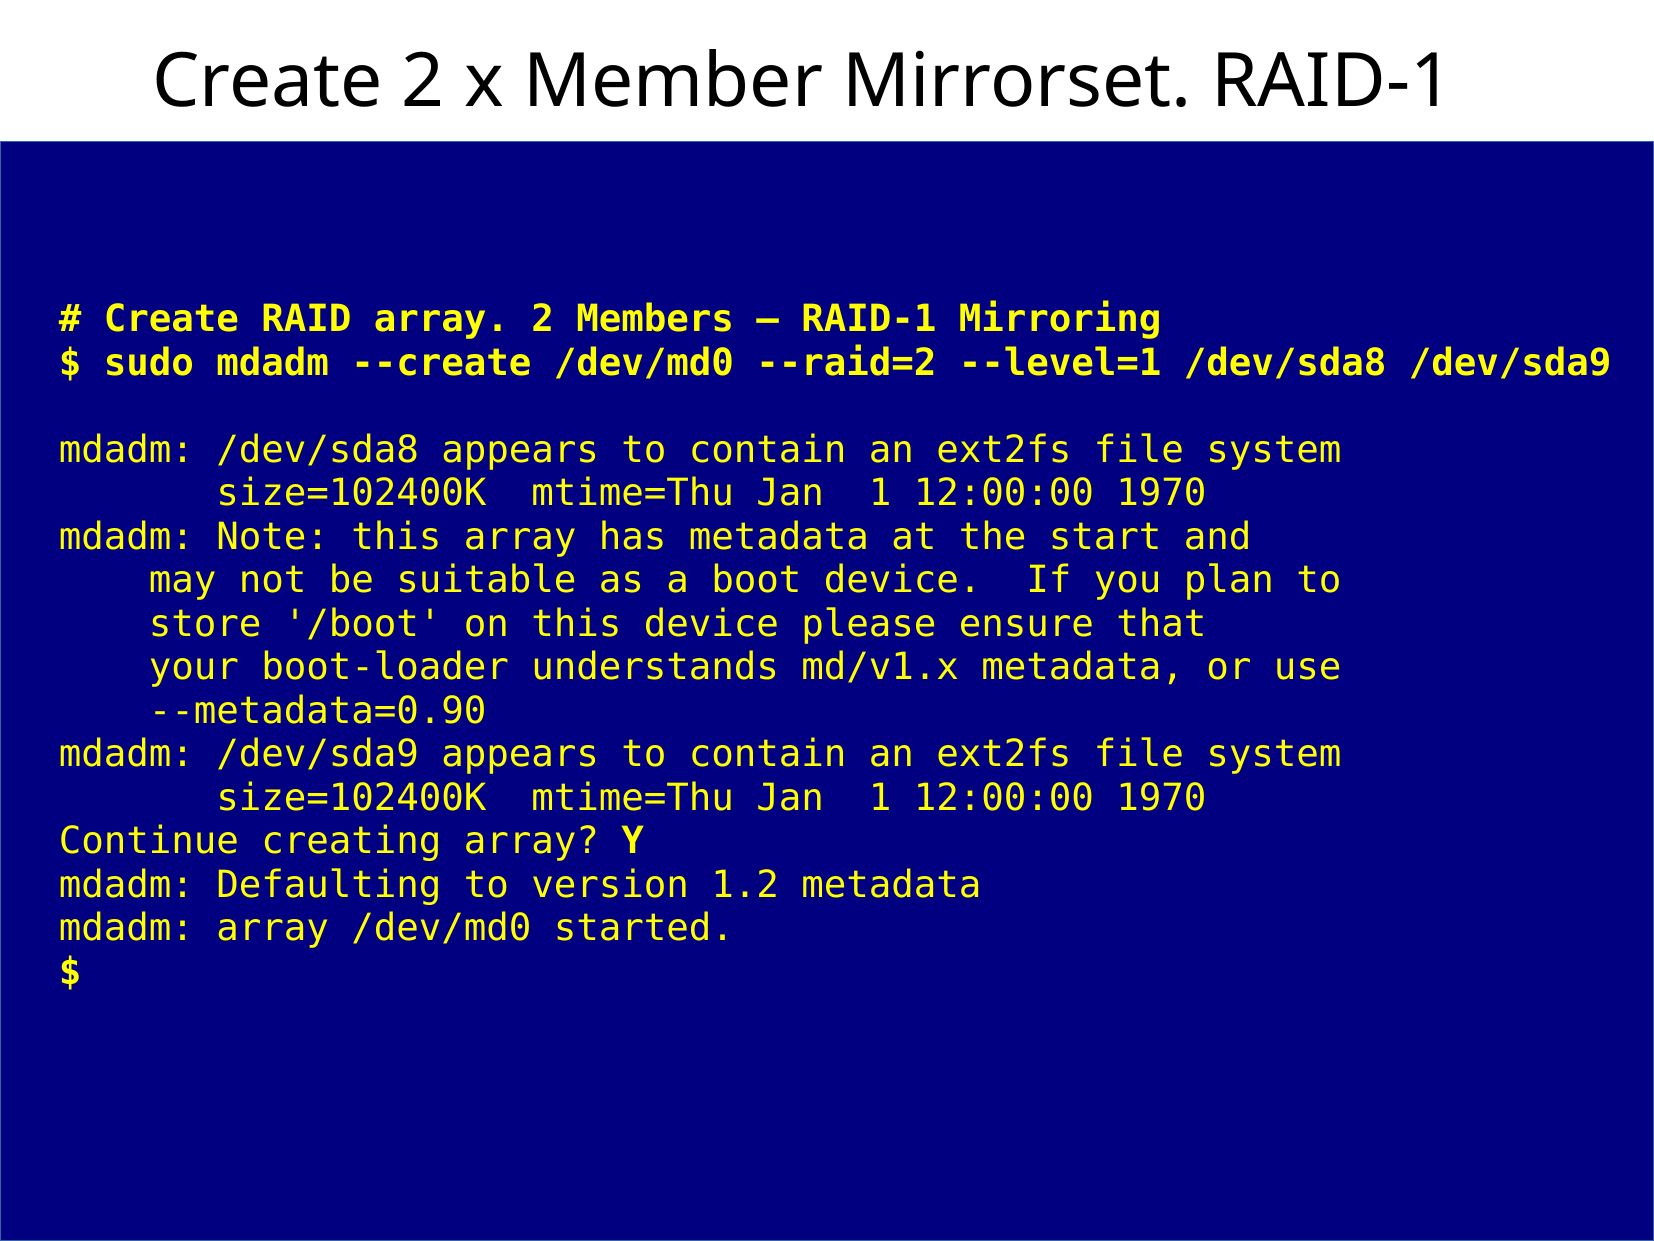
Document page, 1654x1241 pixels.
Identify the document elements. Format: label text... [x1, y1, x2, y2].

text_box # Create RAID array. 2 Members – RAID-1 Mirroring $ sudo mdadm --create /dev/md0 --raid=2 --level=1 /dev/sda8 /dev/sda9 mdadm: /dev/sda8 appears to contain an ext2fs file system size=102400K mtime=Thu Jan 1 12:00:00 1970 mdadm: Note: this array has metadata at the start and may not be suitable as a boot device. If you plan to store '/boot' on this device please ensure that your boot-loader understands md/v1.x metadata, or use --metadata=0.90 mdadm: /dev/sda9 appears to contain an ext2fs file system size=102400K mtime=Thu Jan 1 12:00:00 1970 Continue creating array? Y mdadm: Defaulting to version 1.2 metadata mdadm: array /dev/md0 started. $ [0, 141, 1654, 1241]
title Create 2 x Member Mirrorset. RAID-1 [59, 36, 1548, 119]
